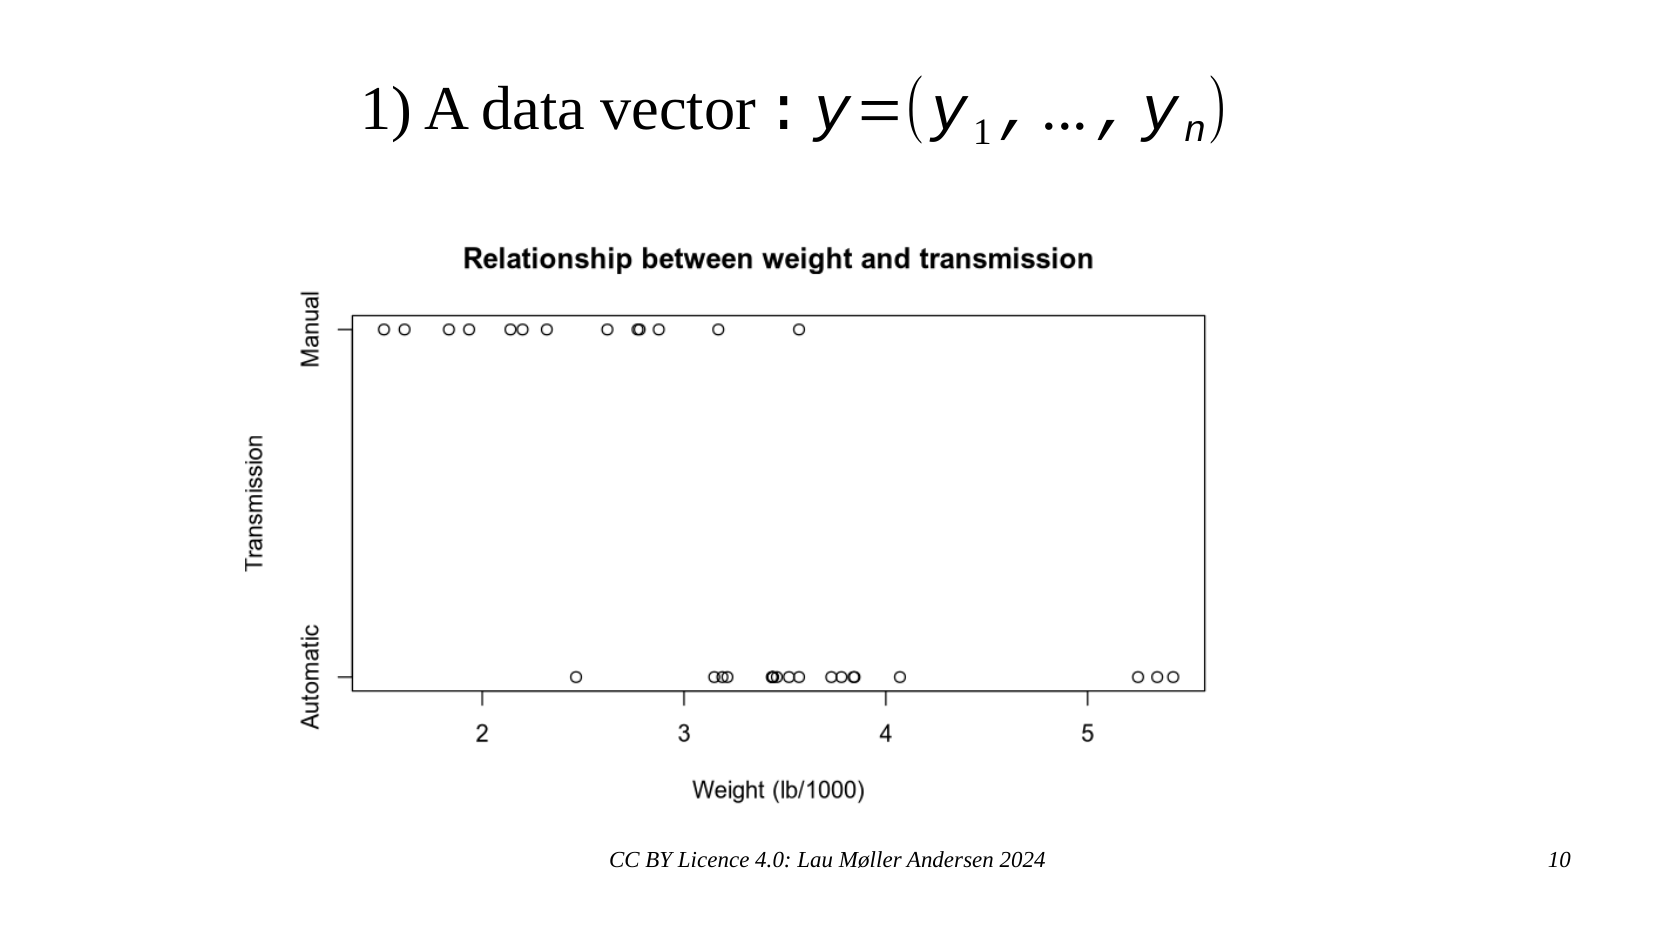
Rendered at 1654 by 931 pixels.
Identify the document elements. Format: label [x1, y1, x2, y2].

picture [237, 200, 1264, 835]
chart [354, 73, 1235, 154]
